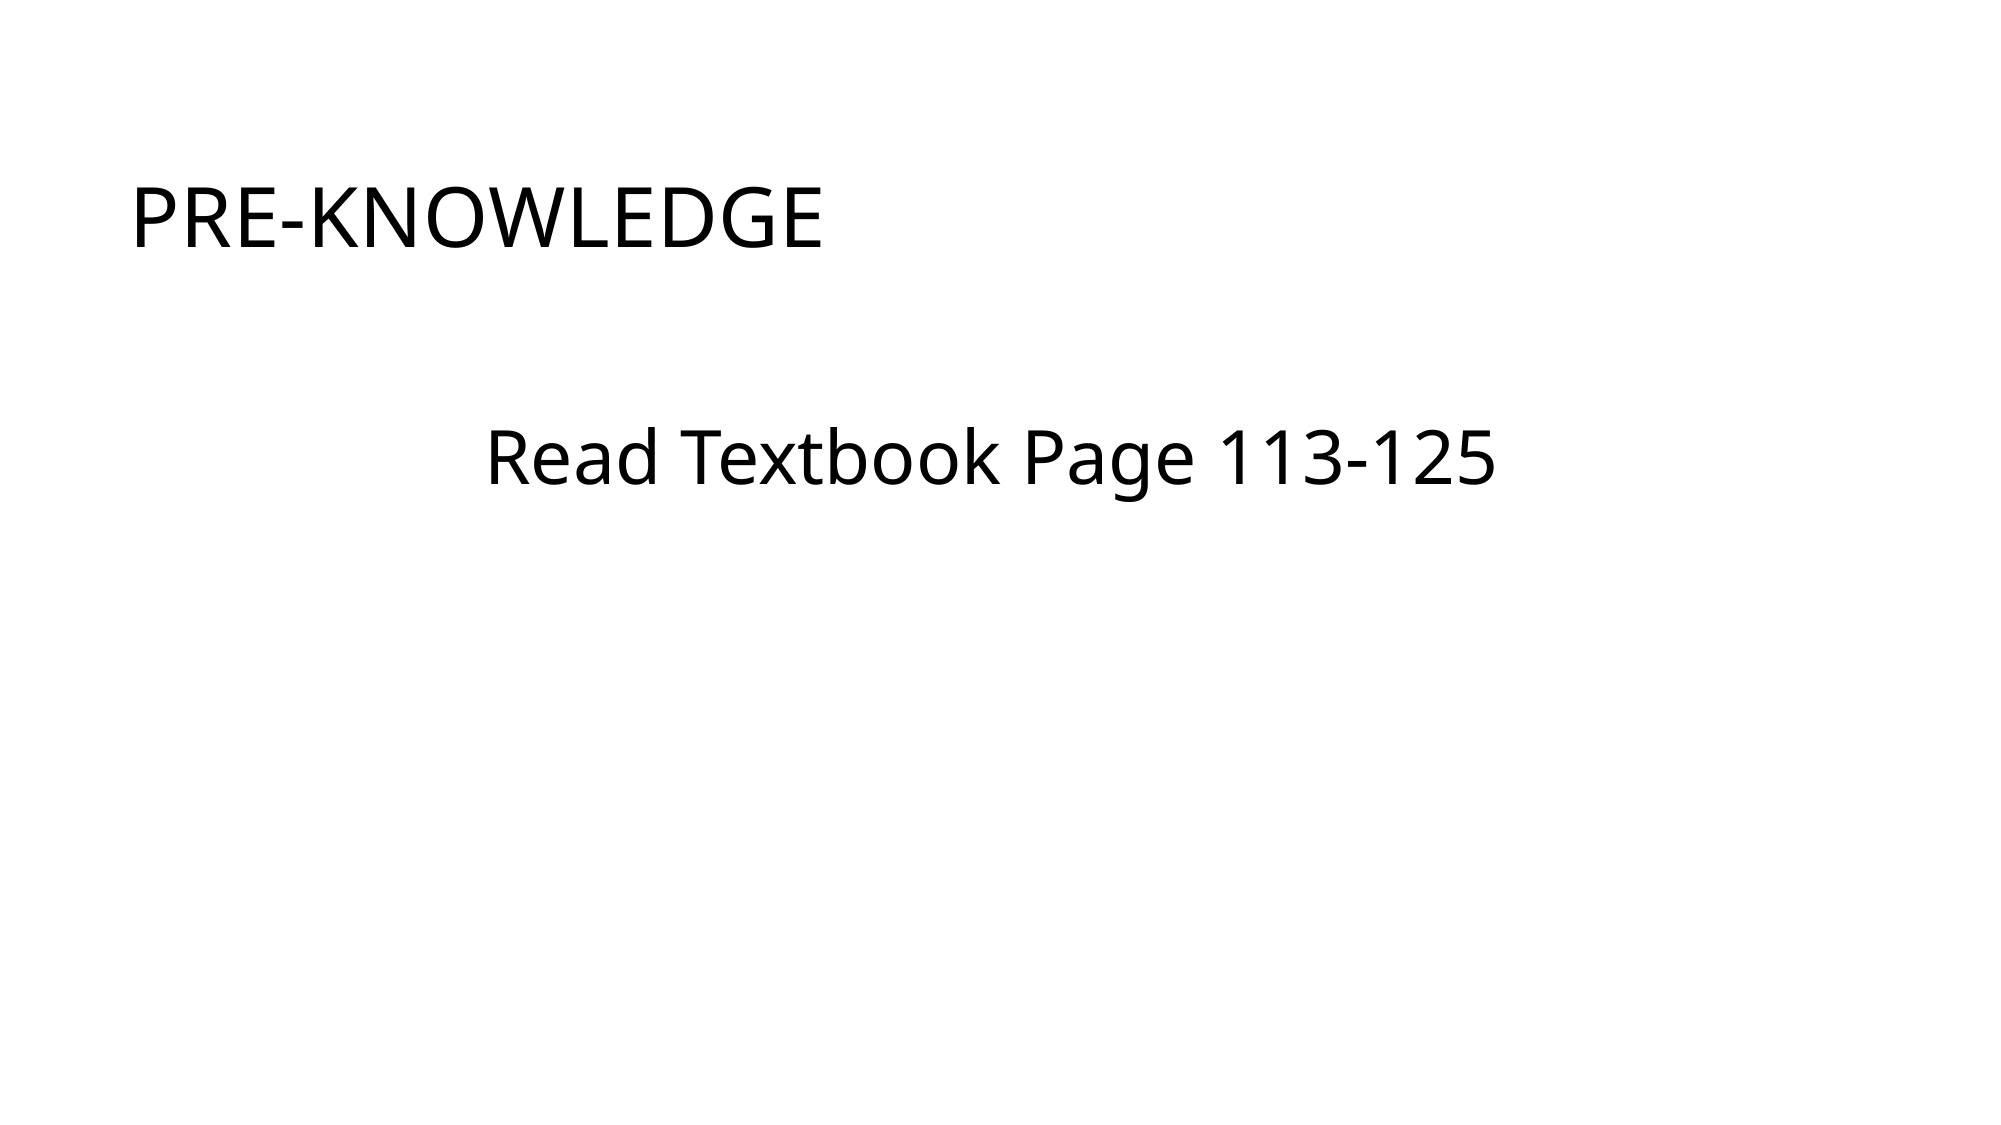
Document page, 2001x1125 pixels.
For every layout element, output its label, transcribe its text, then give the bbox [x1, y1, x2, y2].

title Pre-Knowledge [114, 151, 1869, 376]
list Read Textbook Page 113-125 [114, 376, 1869, 973]
